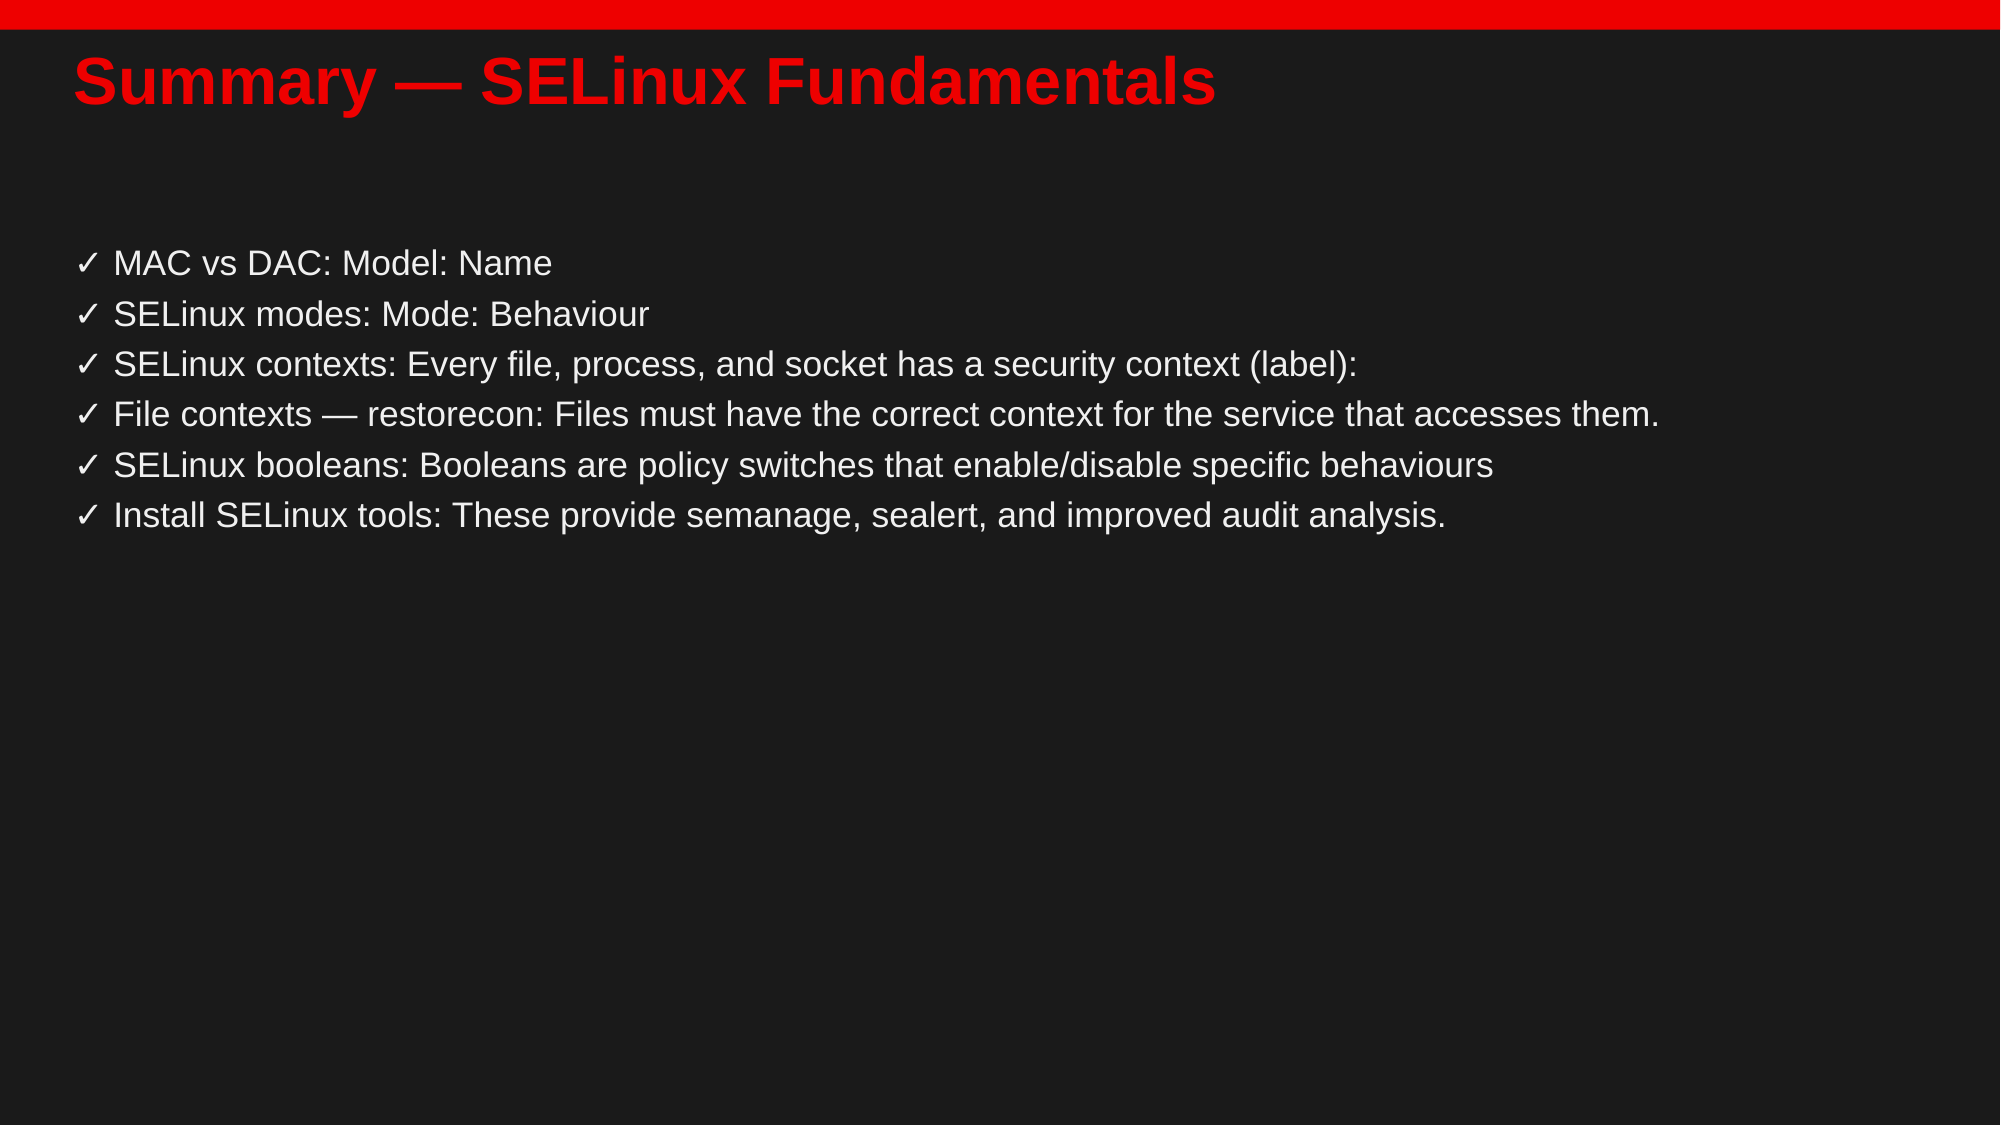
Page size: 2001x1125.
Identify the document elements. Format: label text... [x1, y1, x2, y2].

text_box [0, 0, 2001, 30]
text_box Summary — SELinux Fundamentals [59, 36, 1942, 208]
text_box ✓ MAC vs DAC: Model: Name ✓ SELinux modes: Mode: Behaviour ✓ SELinux contexts: Every file, process, and socket has a security context (label): ✓ File contexts — restorecon: Files must have the correct context for the service that accesses them. ✓ SELinux booleans: Booleans are policy switches that enable/disable specific behaviours ✓ Install SELinux tools: These provide semanage, sealert, and improved audit analysis. [59, 236, 1942, 1037]
